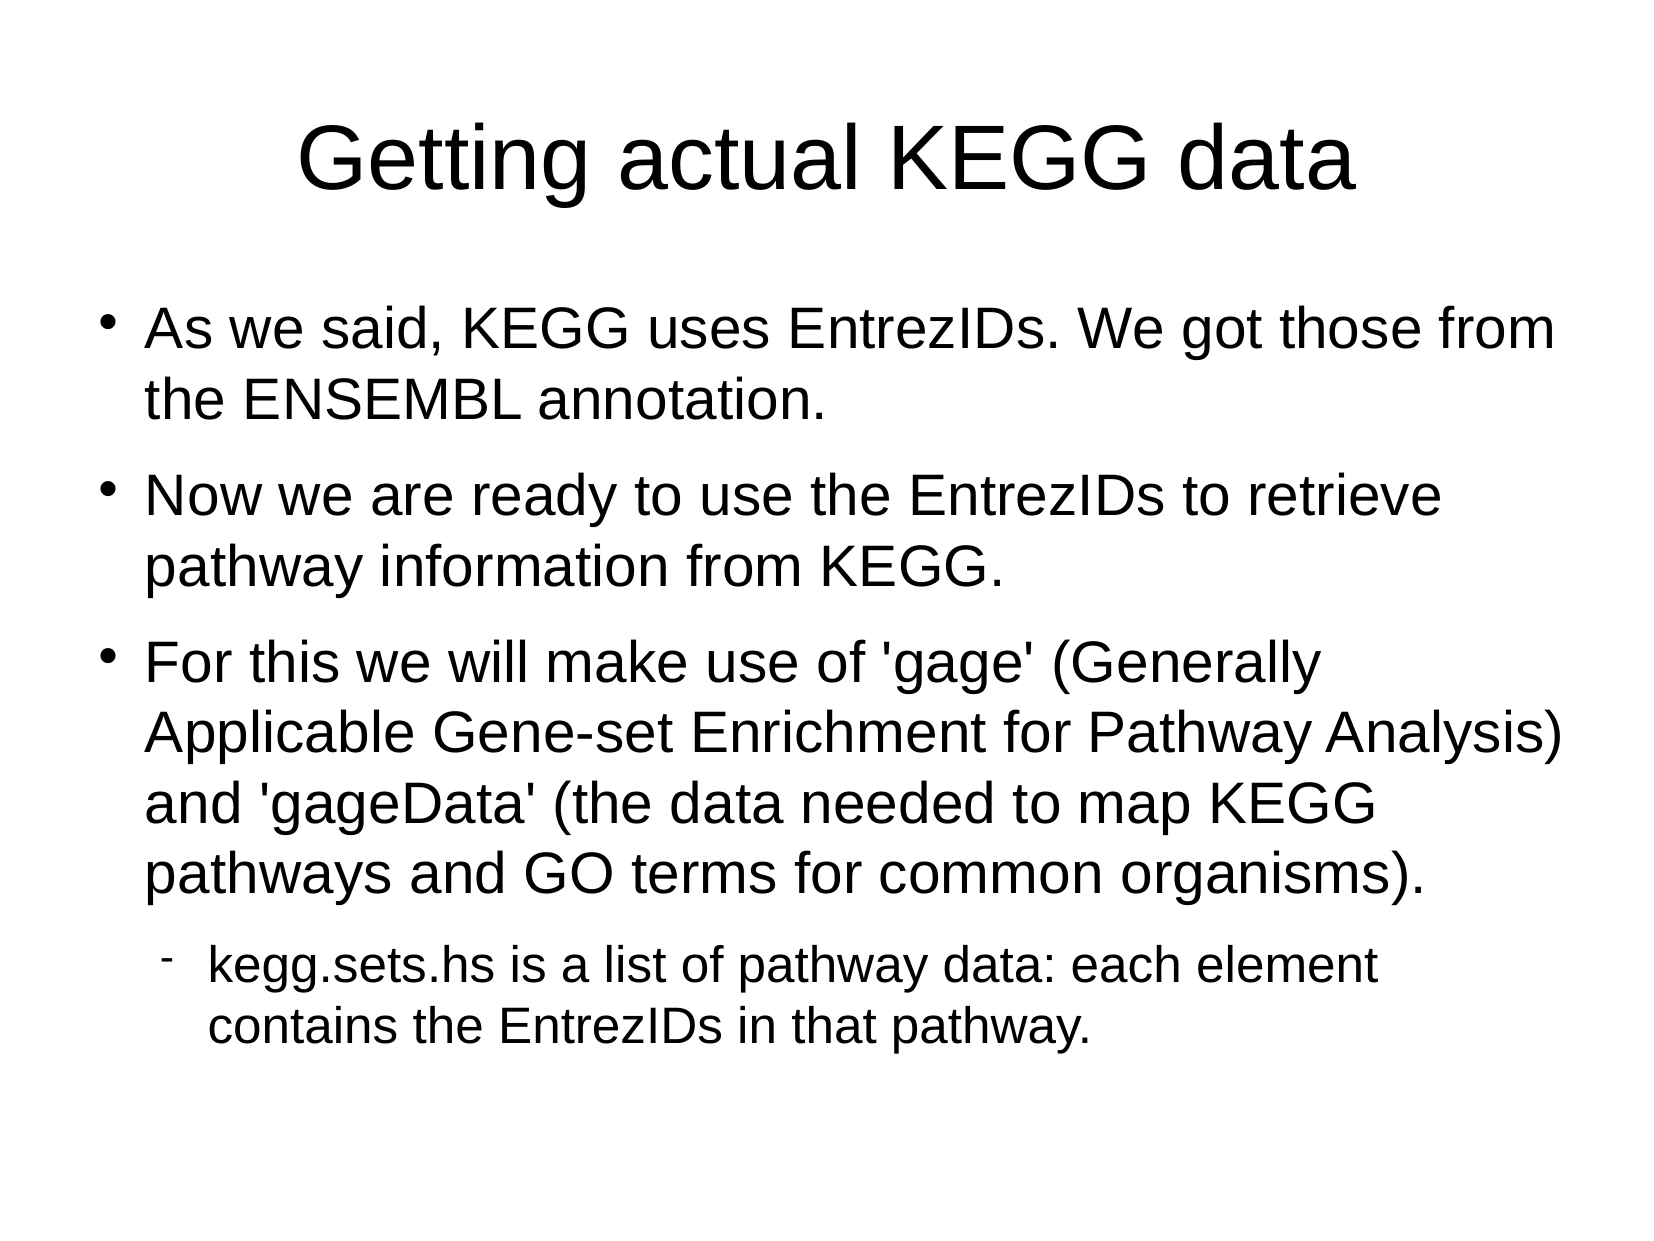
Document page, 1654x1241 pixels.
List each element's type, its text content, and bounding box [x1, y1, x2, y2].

text_box Getting actual KEGG data [82, 49, 1571, 257]
text_box As we said, KEGG uses EntrezIDs. We got those from the ENSEMBL annotation. Now we are ready to use the EntrezIDs to retrieve pathway information from KEGG. For this we will make use of 'gage' (Generally Applicable Gene-set Enrichment for Pathway Analysis) and 'gageData' (the data needed to map KEGG pathways and GO terms for common organisms). kegg.sets.hs is a list of pathway data: each element contains the EntrezIDs in that pathway. [82, 290, 1571, 1122]
